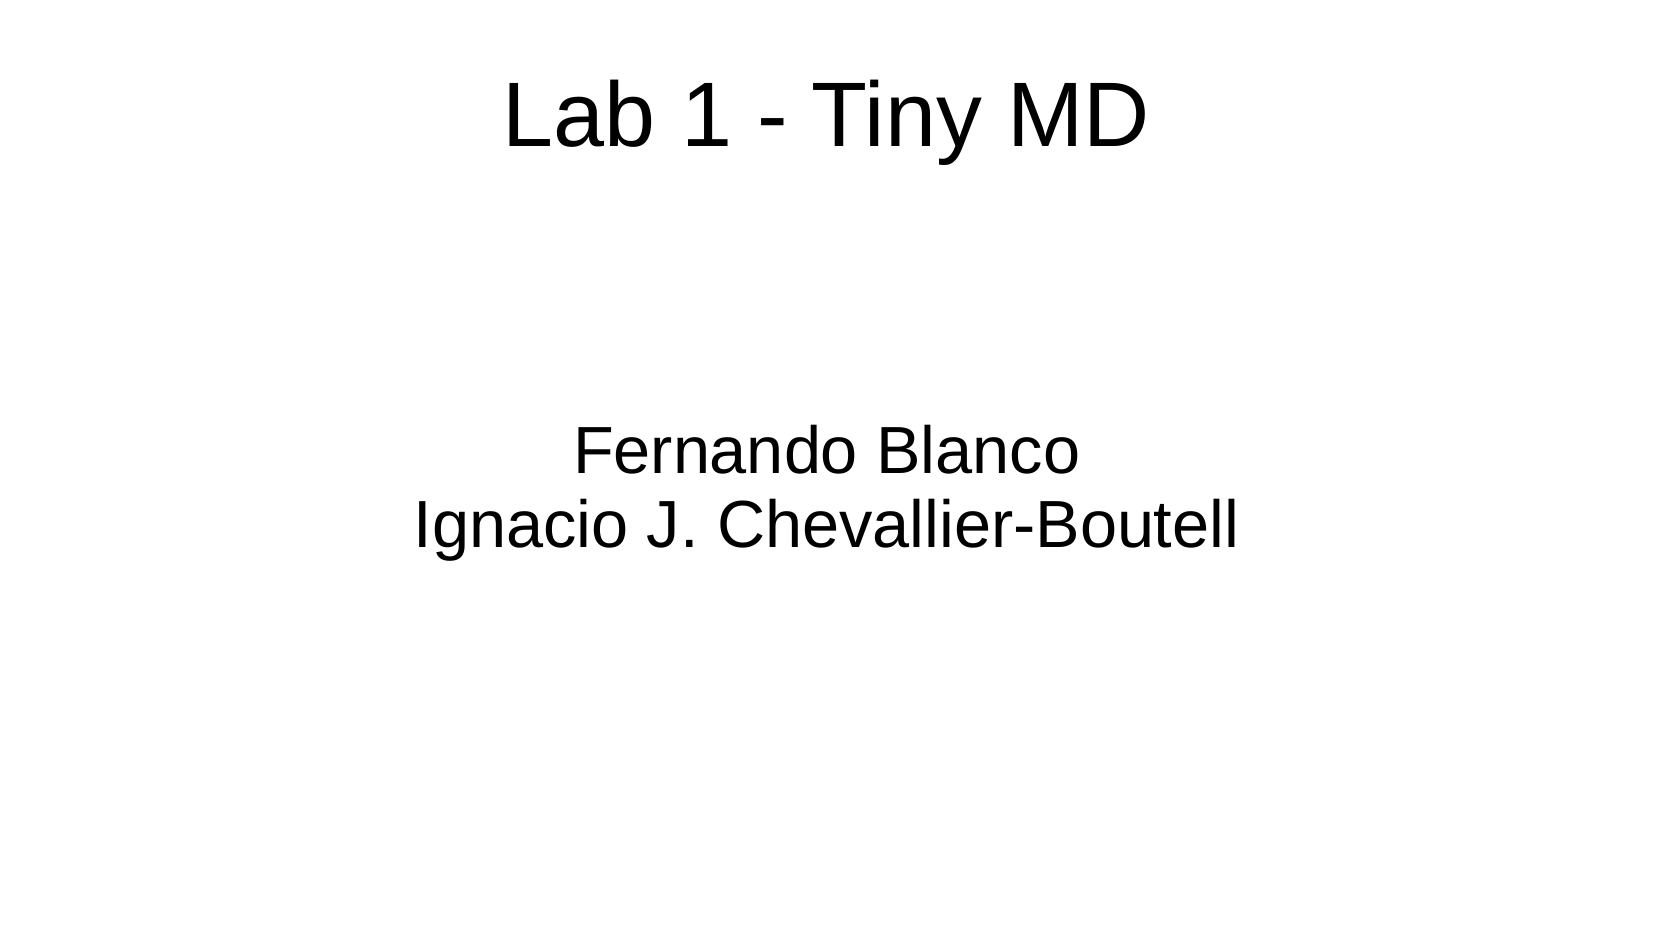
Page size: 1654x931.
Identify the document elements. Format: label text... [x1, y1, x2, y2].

title Lab 1 - Tiny MD [82, 37, 1571, 193]
subtitle Fernando Blanco Ignacio J. Chevallier-Boutell [82, 217, 1571, 758]
